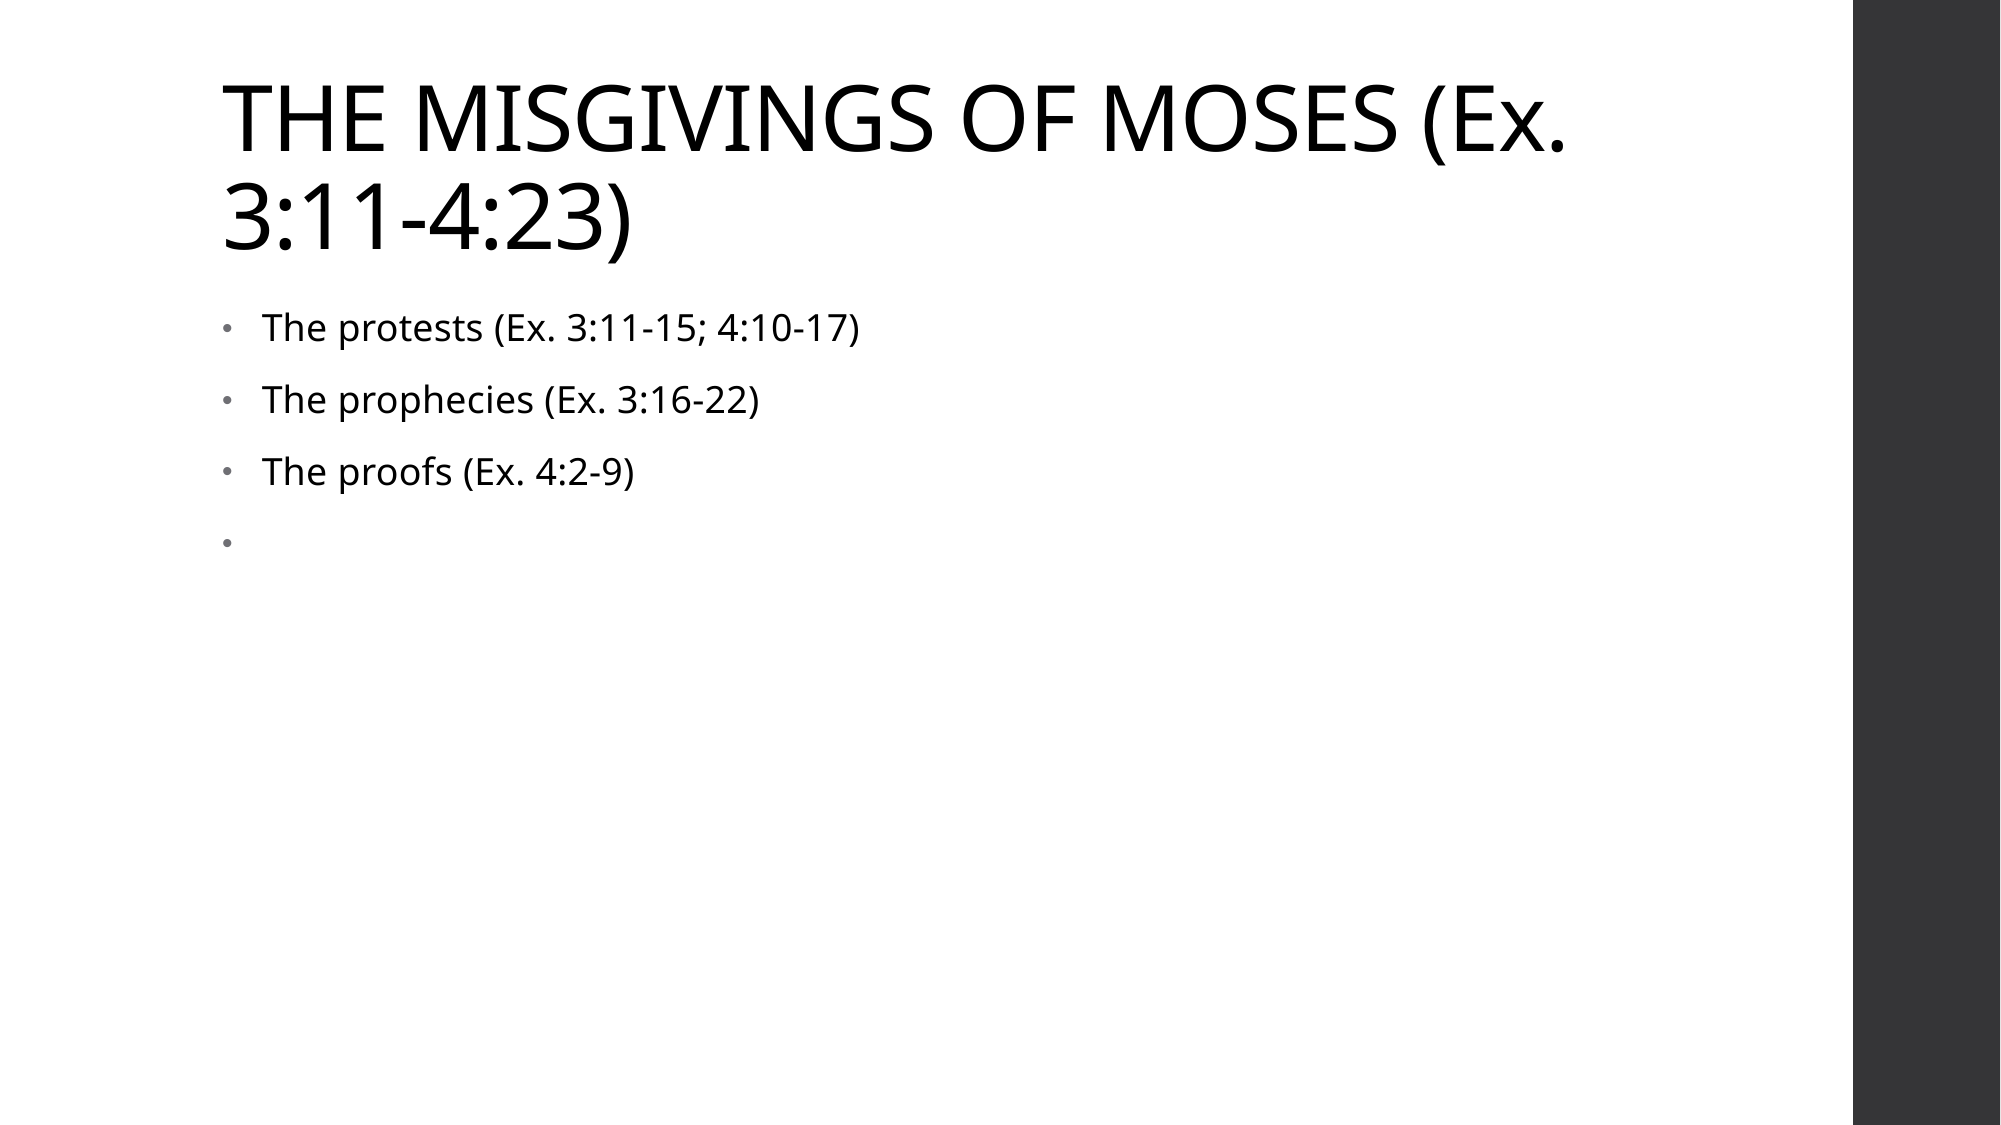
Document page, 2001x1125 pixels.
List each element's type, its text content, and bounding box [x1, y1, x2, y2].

list The protests (Ex. 3:11-15; 4:10-17) The prophecies (Ex. 3:16-22) The proofs (Ex. 4:2-9) [206, 299, 1617, 1014]
title THE MISGIVINGS OF MOSES (Ex. 3:11-4:23) [206, 60, 1797, 278]
